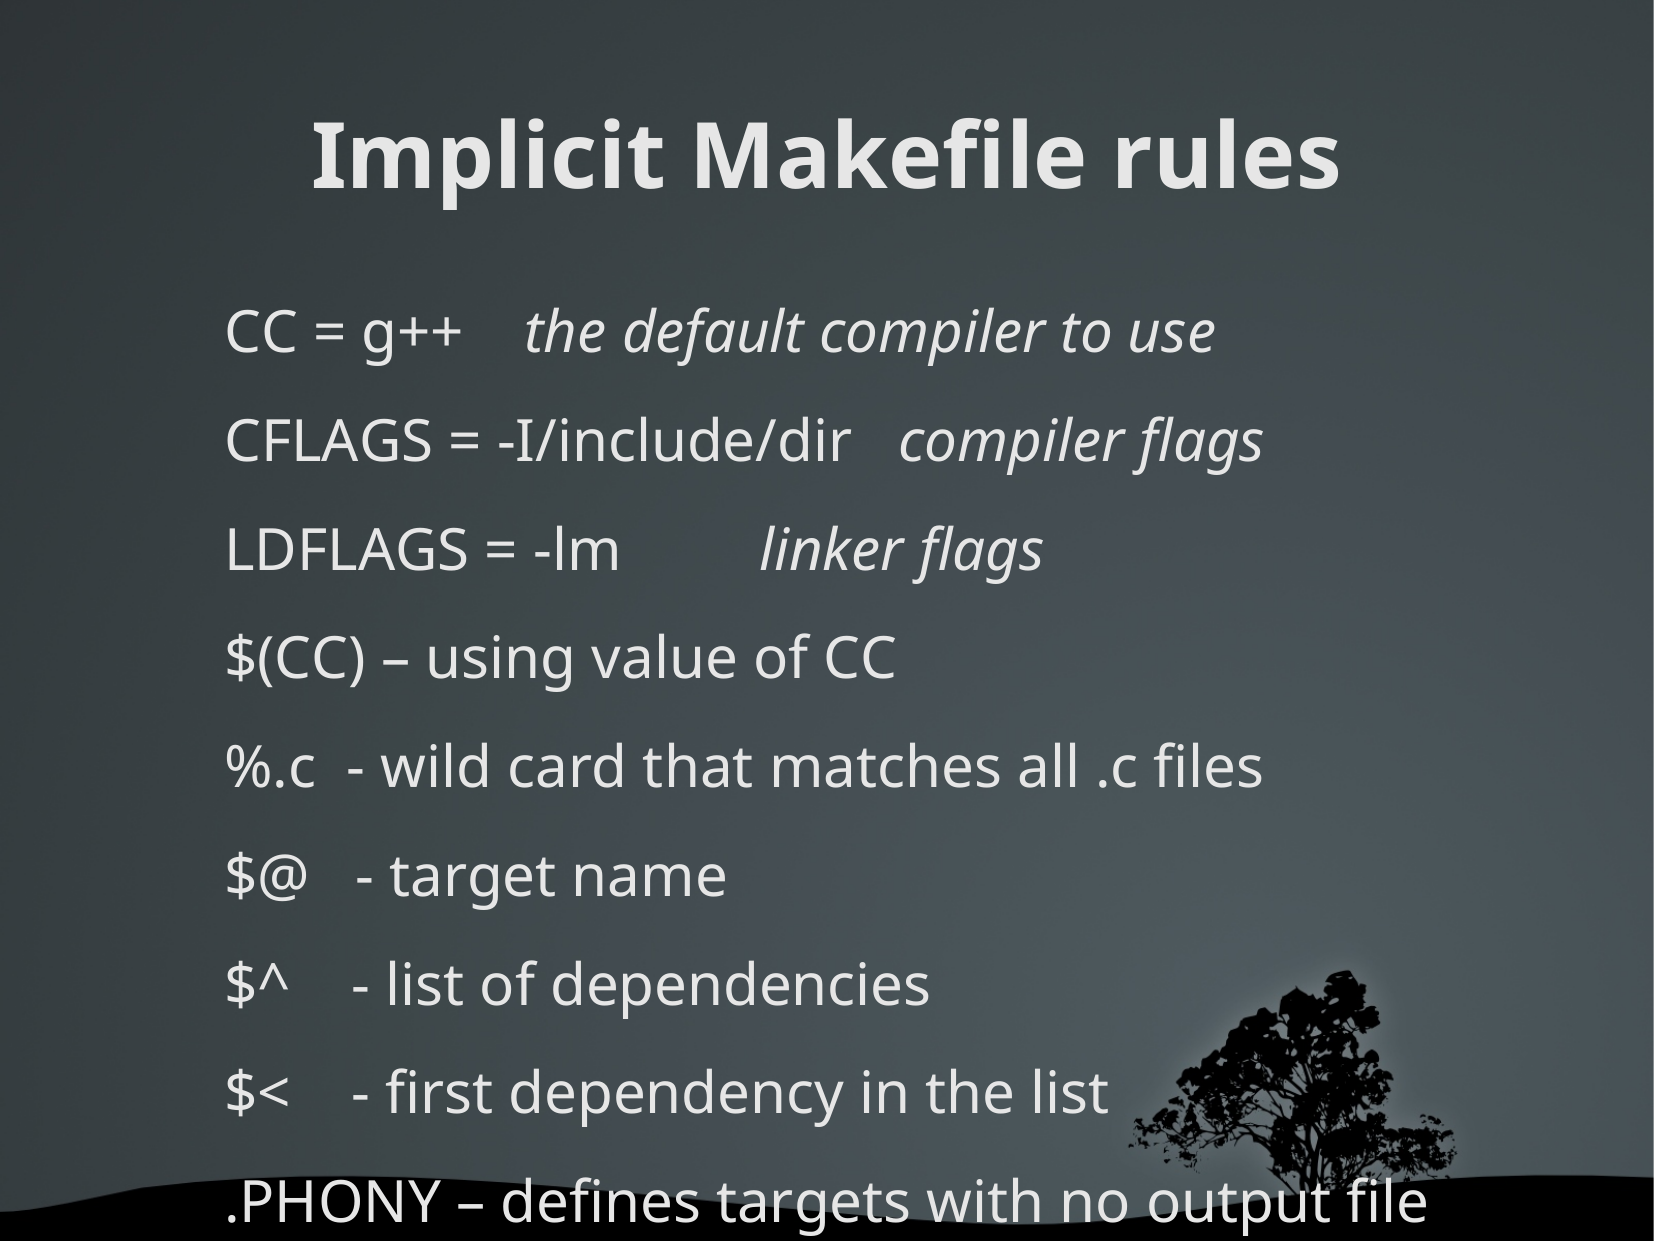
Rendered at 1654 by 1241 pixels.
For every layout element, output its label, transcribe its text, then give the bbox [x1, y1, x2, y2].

title Implicit Makefile rules [82, 49, 1571, 257]
list CC = g++ the default compiler to use CFLAGS = -I/include/dir compiler flags LDFLAGS = -lm linker flags $(CC) – using value of CC %.c - wild card that matches all .c files $@ - target name $^ - list of dependencies $< - first dependency in the list .PHONY – defines targets with no output file [82, 290, 1571, 1119]
picture [0, 0, 1654, 1241]
